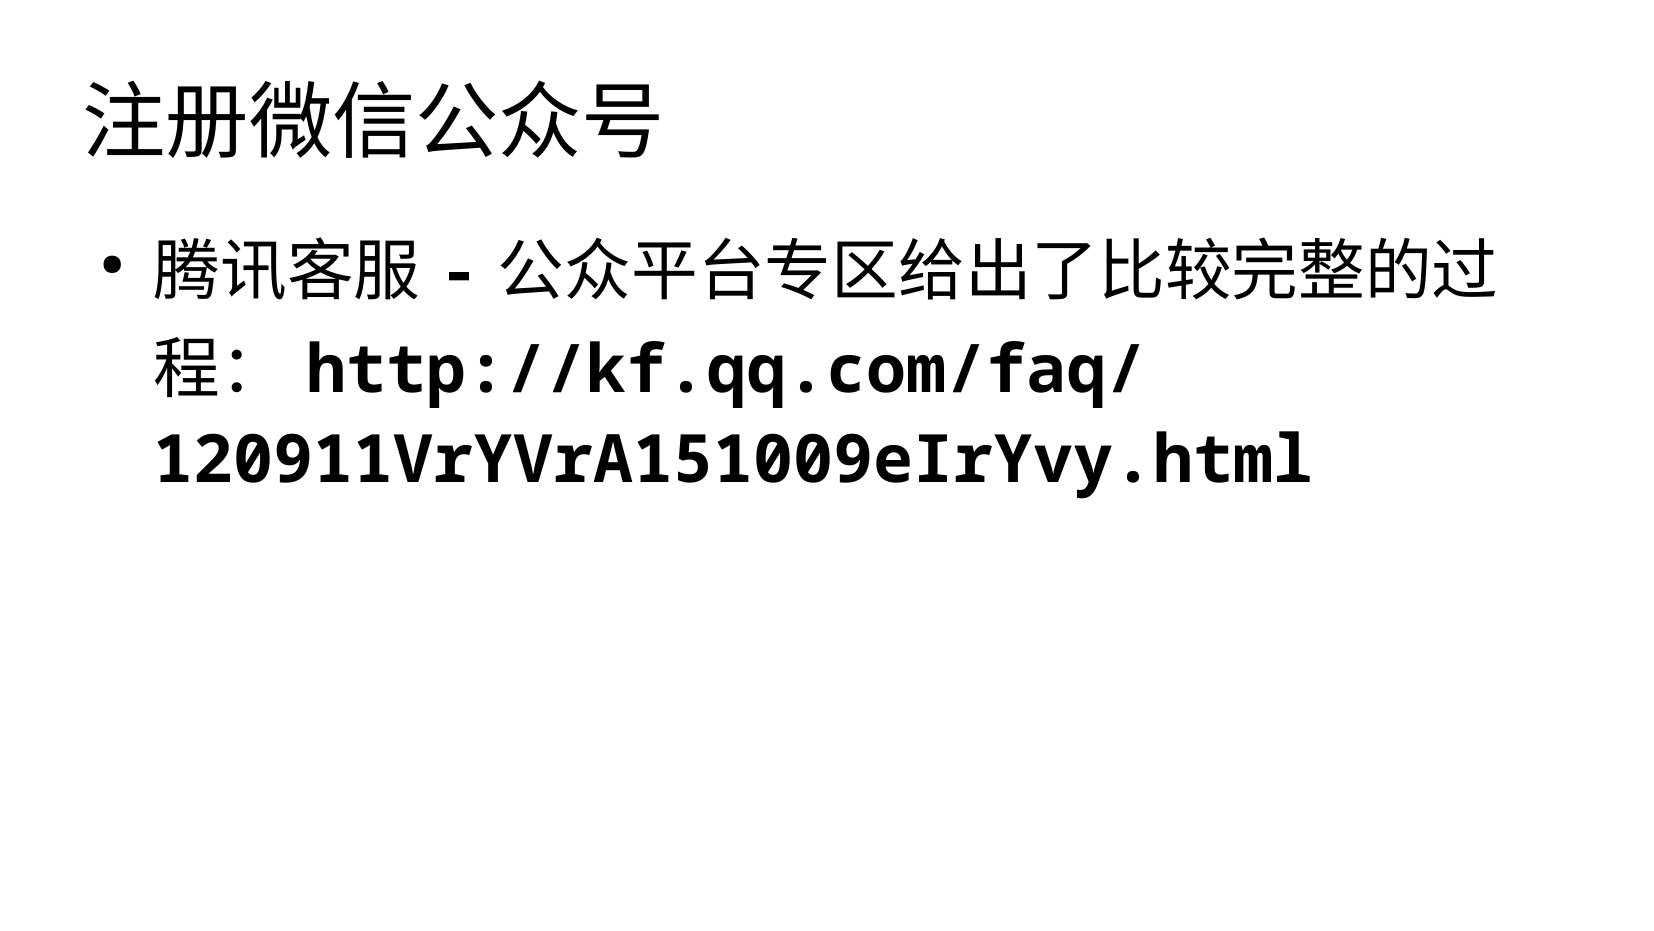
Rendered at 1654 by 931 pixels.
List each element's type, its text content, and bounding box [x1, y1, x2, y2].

title 注册微信公众号 [82, 37, 1571, 193]
list 腾讯客服-公众平台专区给出了比较完整的过程：http://kf.qq.com/faq/120911VrYVrA151009eIrYvy.html [82, 217, 1571, 848]
